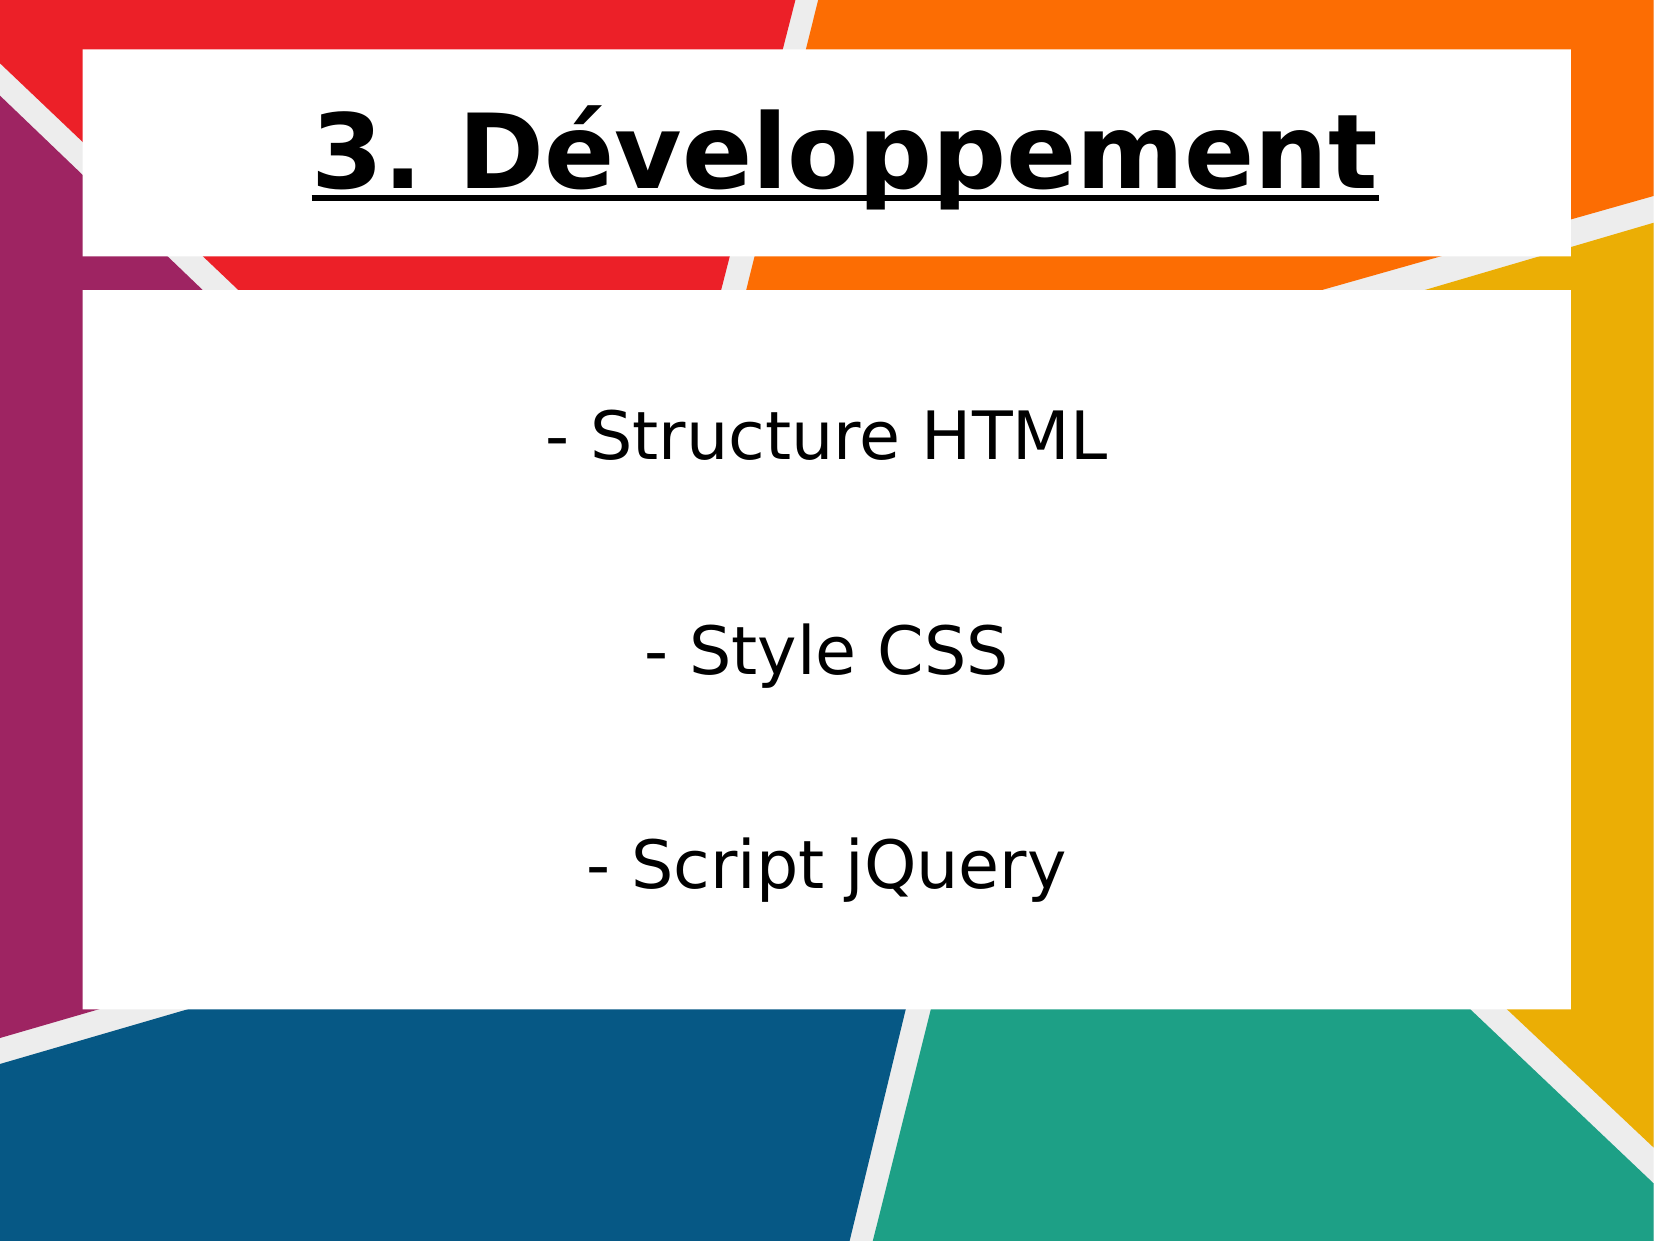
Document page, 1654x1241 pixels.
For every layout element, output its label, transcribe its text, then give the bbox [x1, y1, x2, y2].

list - Structure HTML - Style CSS - Script jQuery [82, 290, 1571, 1010]
title 3. Développement [82, 49, 1571, 257]
